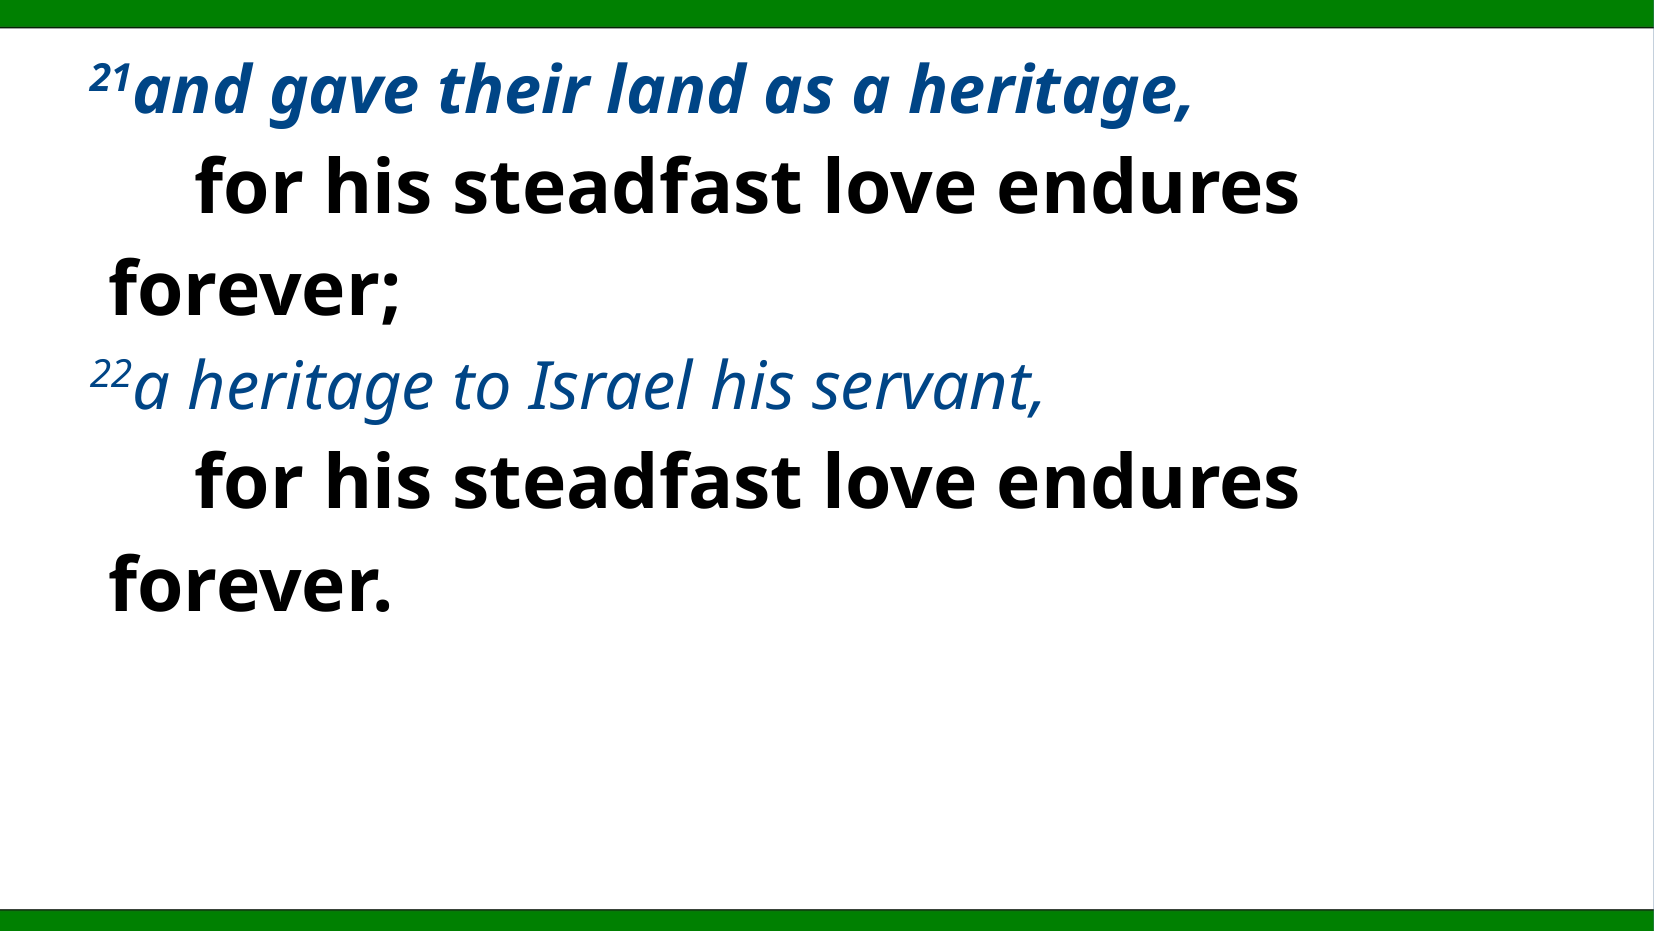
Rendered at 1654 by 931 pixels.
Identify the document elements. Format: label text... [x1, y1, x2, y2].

text_box 21and gave their land as a heritage, for his steadfast love endures forever; 22a heritage to Israel his servant, for his steadfast love endures forever. [75, 35, 1576, 428]
picture [0, 0, 1654, 931]
